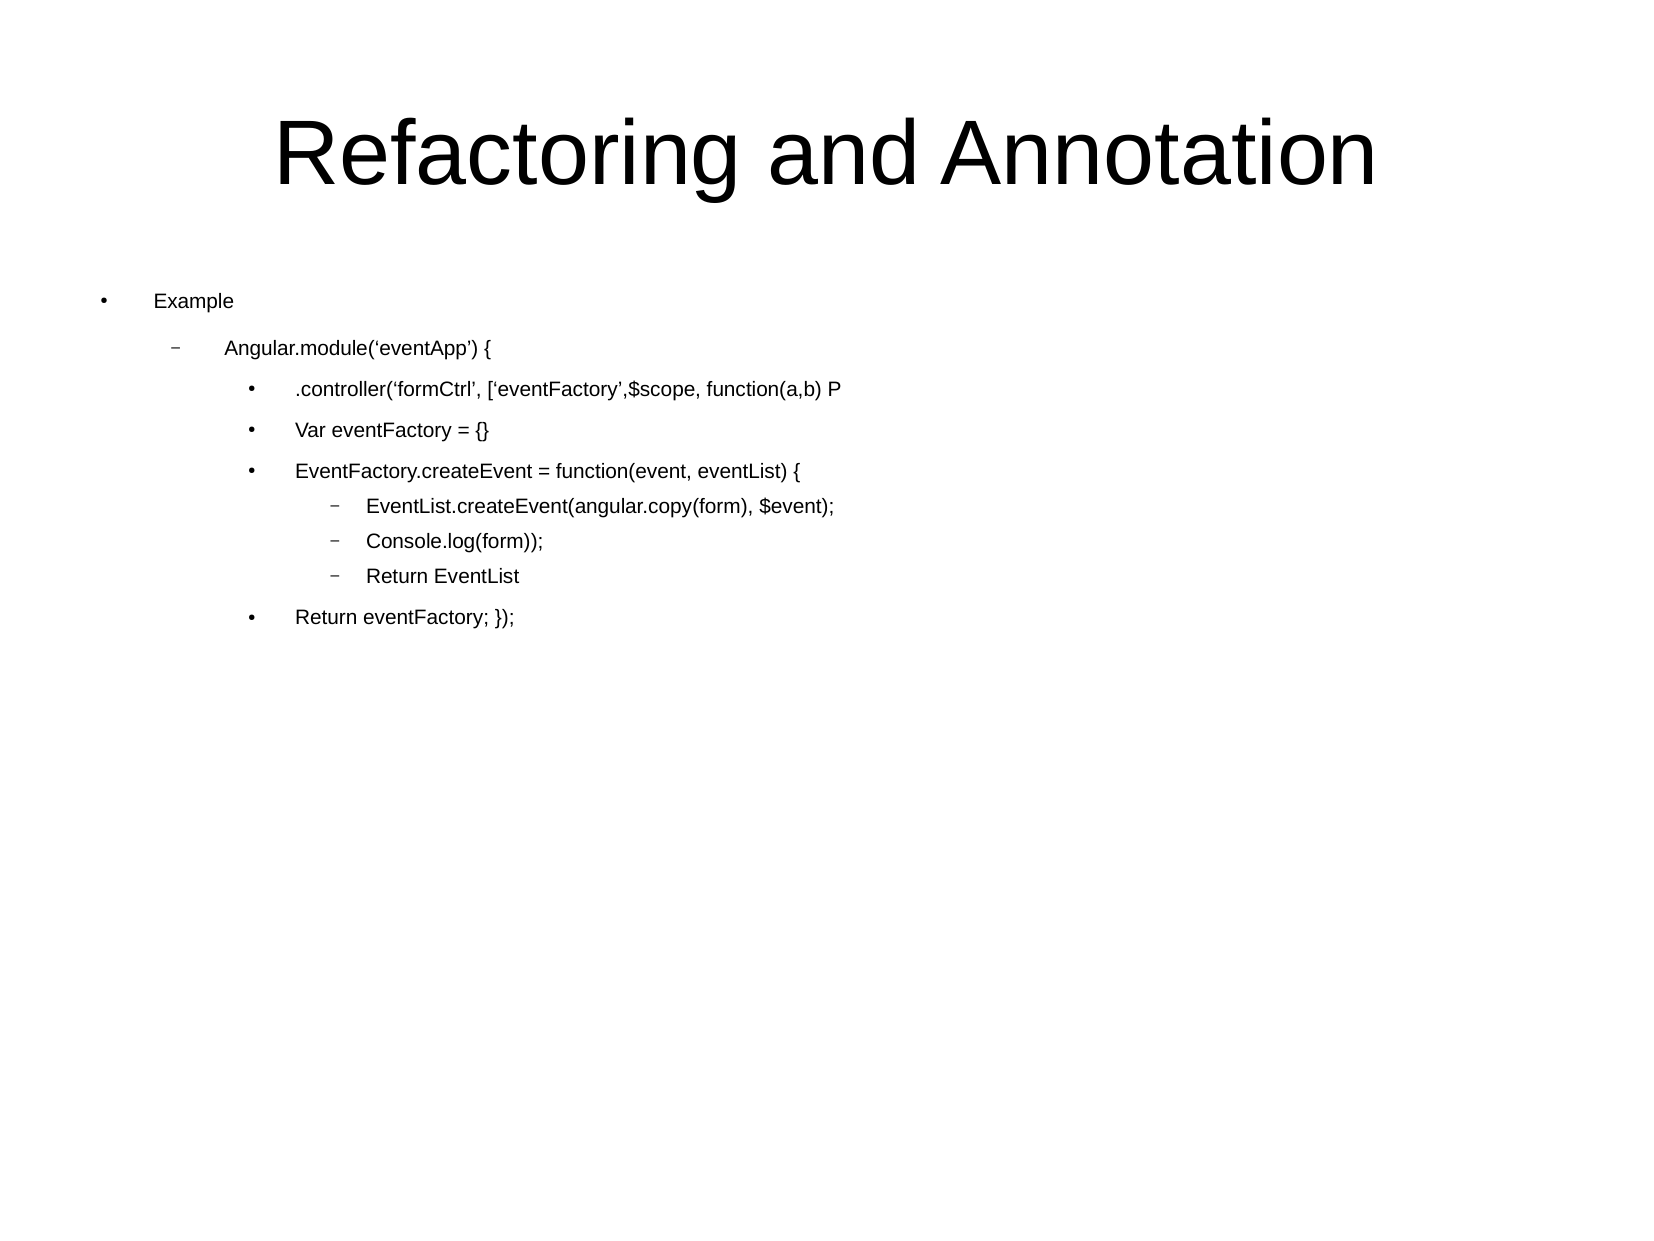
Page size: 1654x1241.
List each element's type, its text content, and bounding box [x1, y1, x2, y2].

list Example Angular.module(‘eventApp’) { .controller(‘formCtrl’, [‘eventFactory’,$scope, function(a,b) P Var eventFactory = {} EventFactory.createEvent = function(event, eventList) { EventList.createEvent(angular.copy(form), $event); Console.log(form)); Return EventList Return eventFactory; }); [82, 290, 1571, 1010]
title Refactoring and Annotation [82, 49, 1571, 257]
